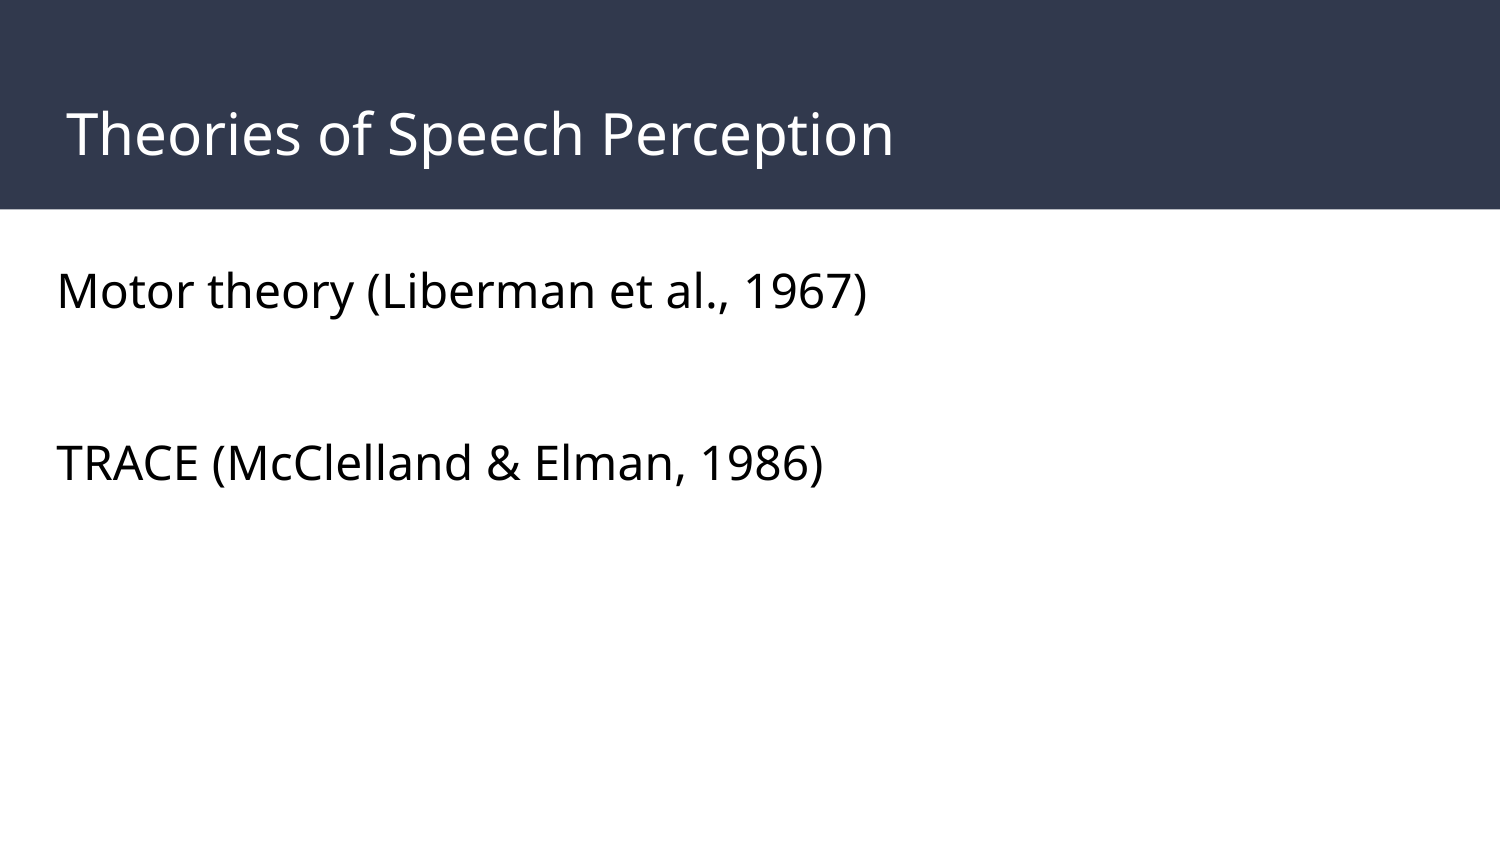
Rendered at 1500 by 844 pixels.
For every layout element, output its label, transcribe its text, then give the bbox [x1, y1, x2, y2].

text_box Motor theory (Liberman et al., 1967) TRACE (McClelland & Elman, 1986) [41, 245, 1466, 815]
title Theories of Speech Perception [51, 82, 1449, 185]
